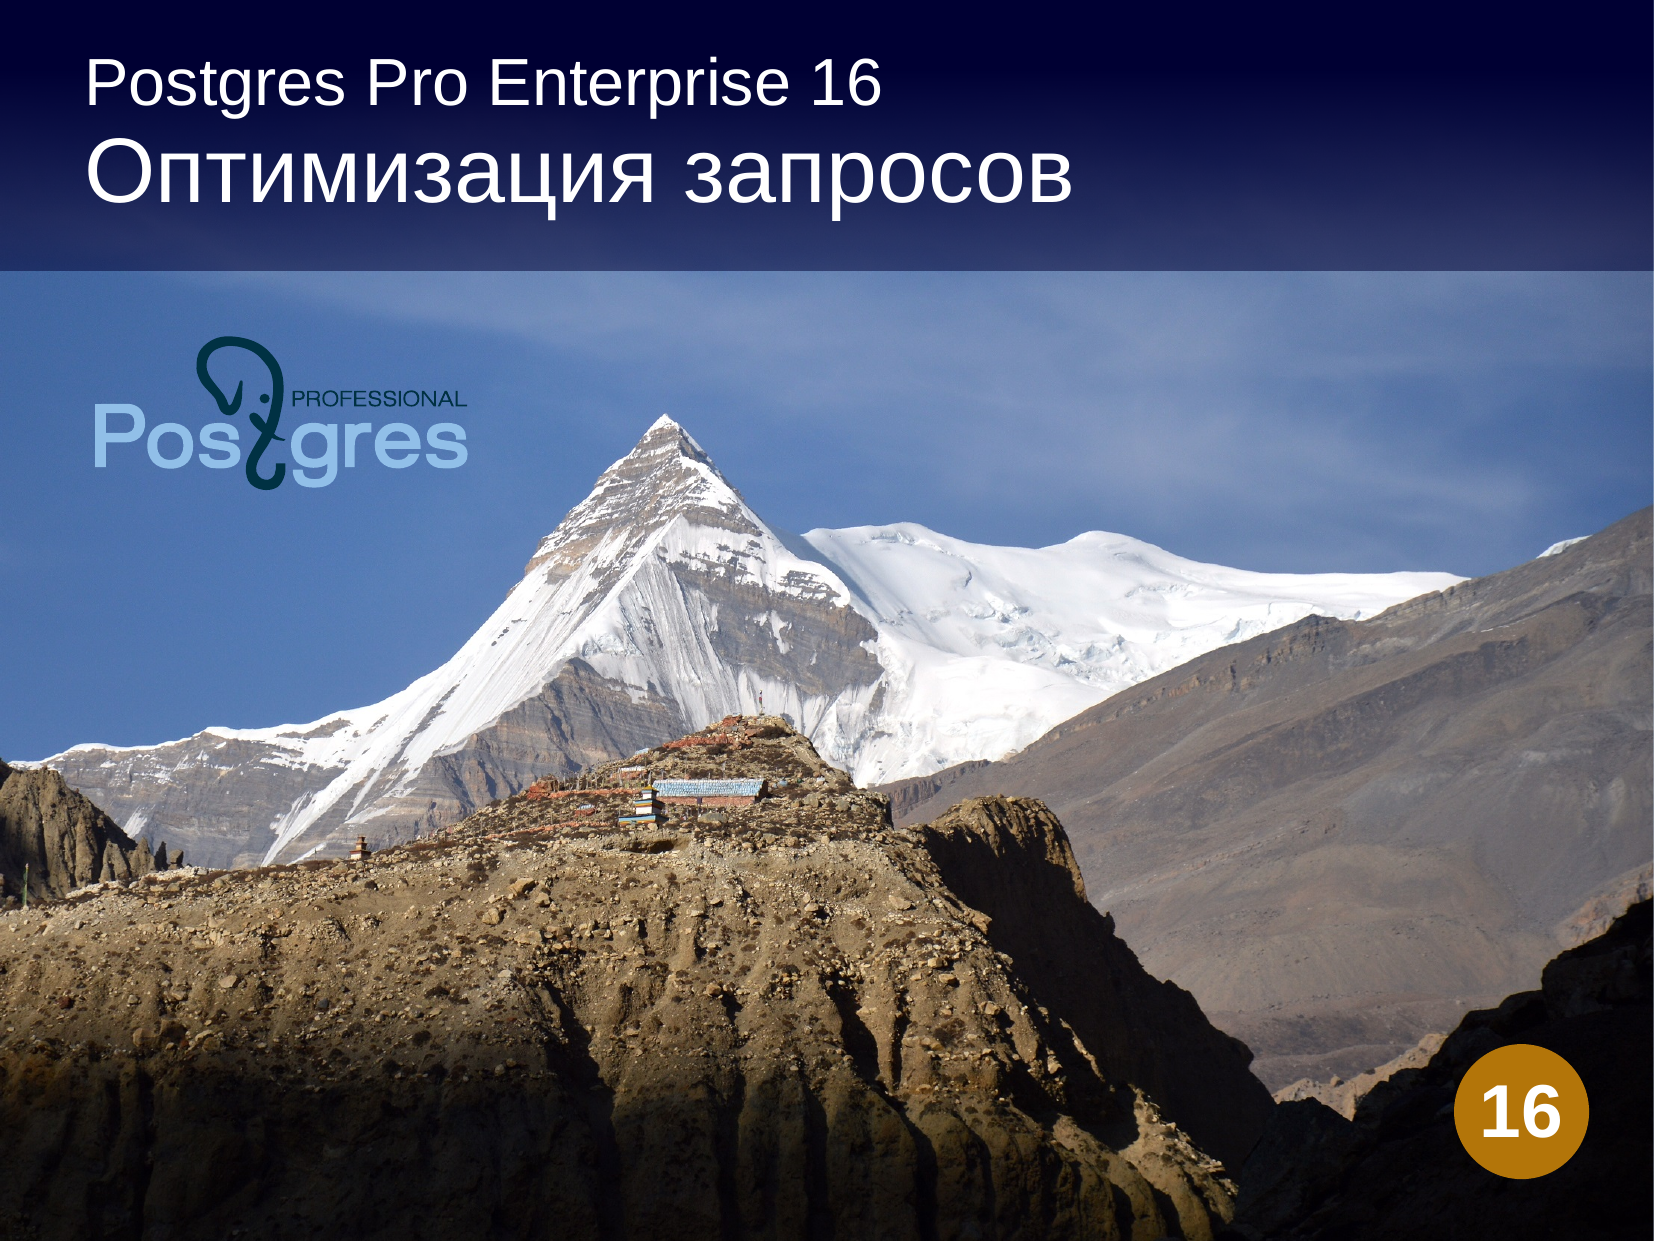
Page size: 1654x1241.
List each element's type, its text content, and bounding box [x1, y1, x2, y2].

text_box 16 [1454, 1044, 1590, 1180]
title Postgres Pro Enterprise 16 Оптимизация запросов [84, 44, 1636, 251]
picture [0, 271, 1654, 1241]
